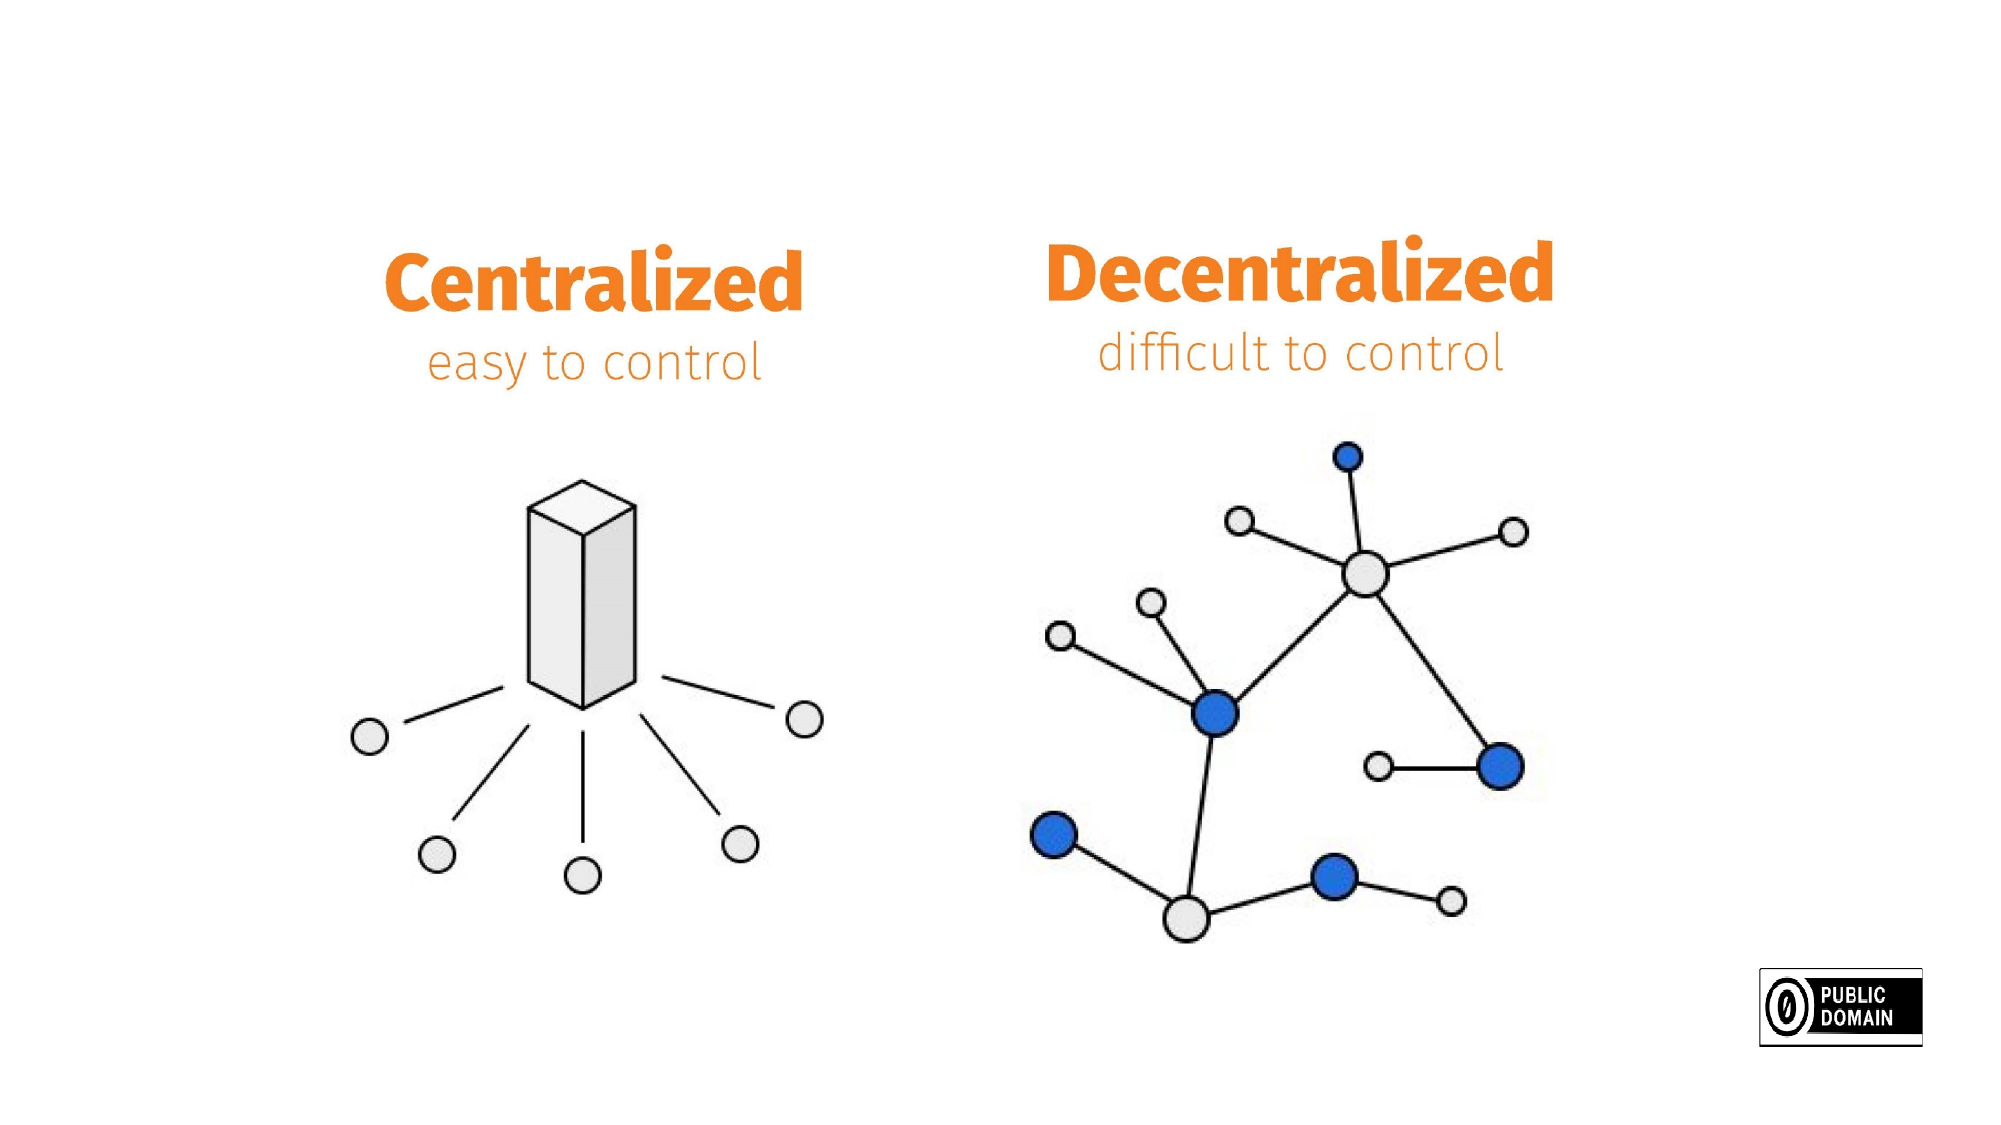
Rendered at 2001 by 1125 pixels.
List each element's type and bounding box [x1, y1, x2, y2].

picture [241, 157, 1696, 981]
text_box [1759, 969, 1923, 1047]
